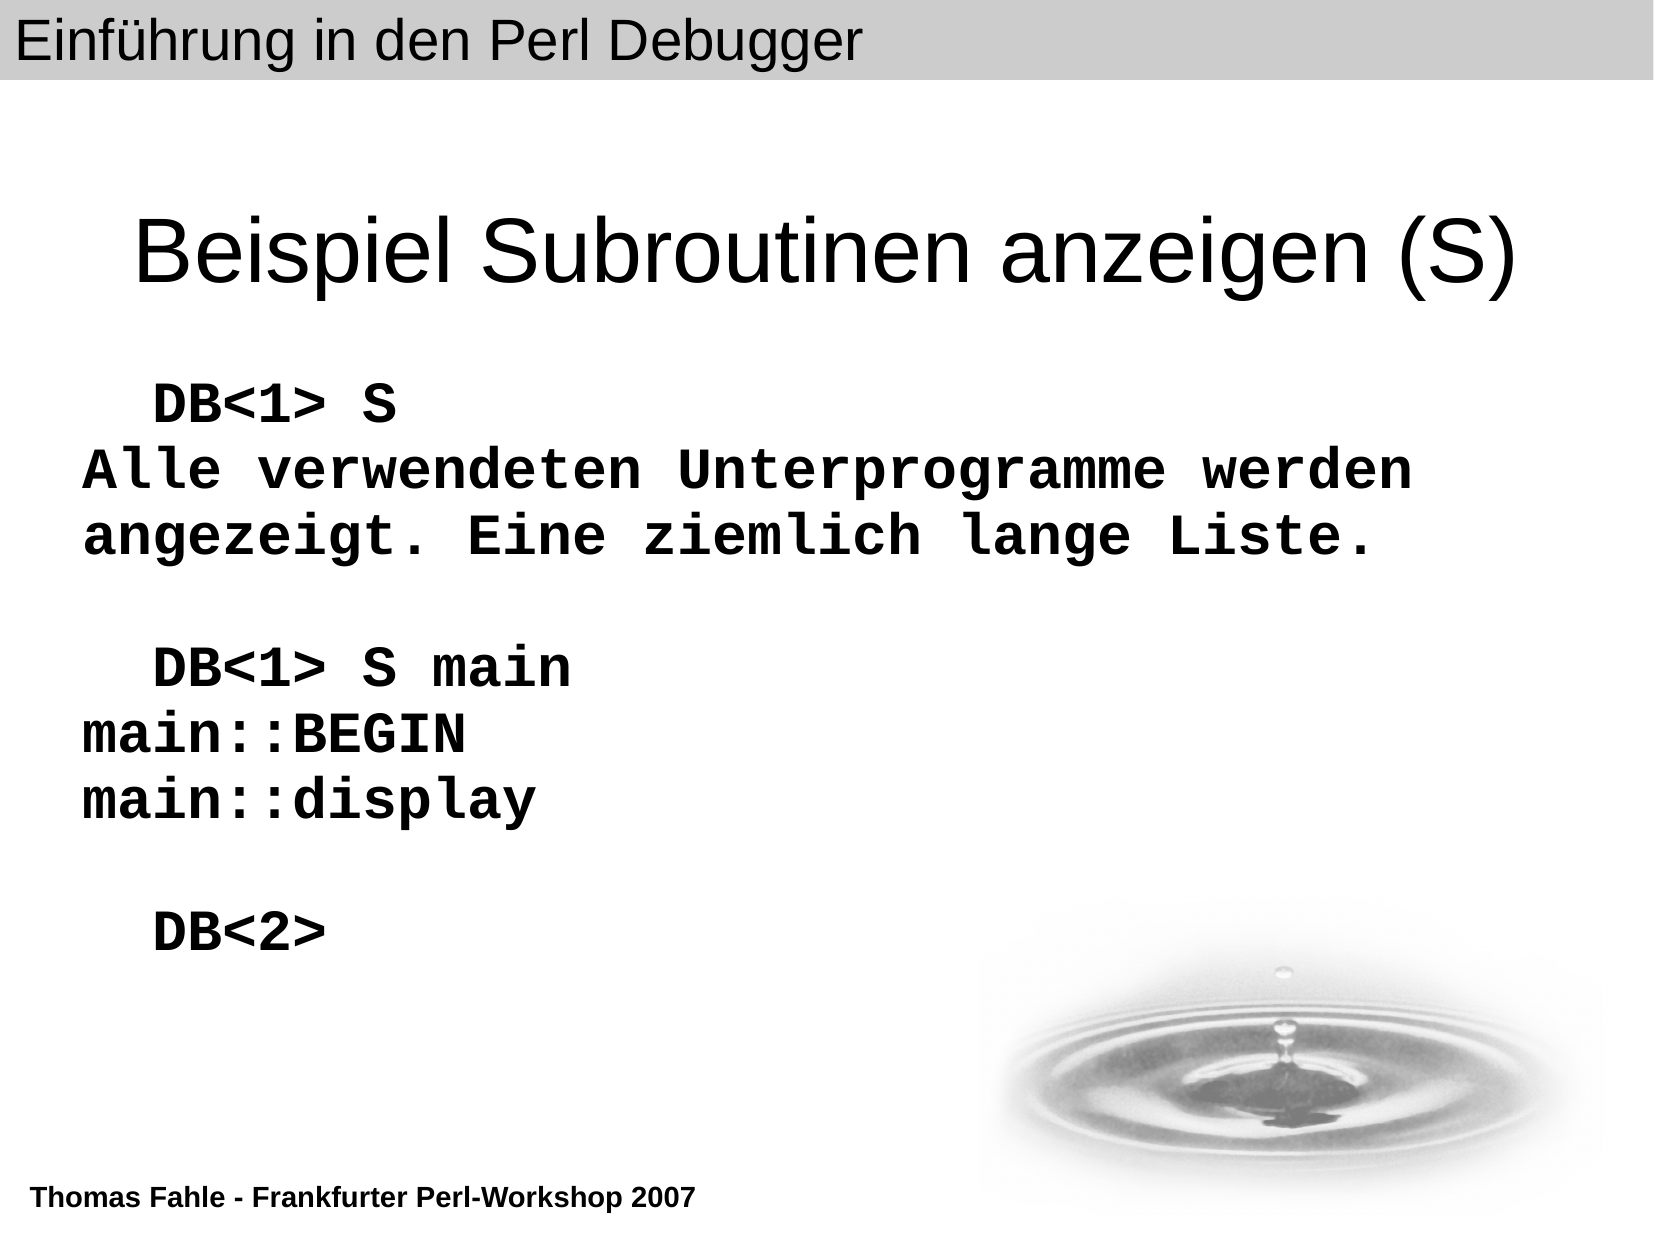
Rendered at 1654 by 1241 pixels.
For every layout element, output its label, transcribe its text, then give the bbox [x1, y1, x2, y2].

title Beispiel Subroutinen anzeigen (S) [82, 154, 1571, 347]
subtitle DB<1> S Alle verwendeten Unterprogramme werden angezeigt. Eine ziemlich lange Liste. DB<1> S main main::BEGIN main::display DB<2> [82, 371, 1571, 971]
picture [0, 80, 1654, 1241]
